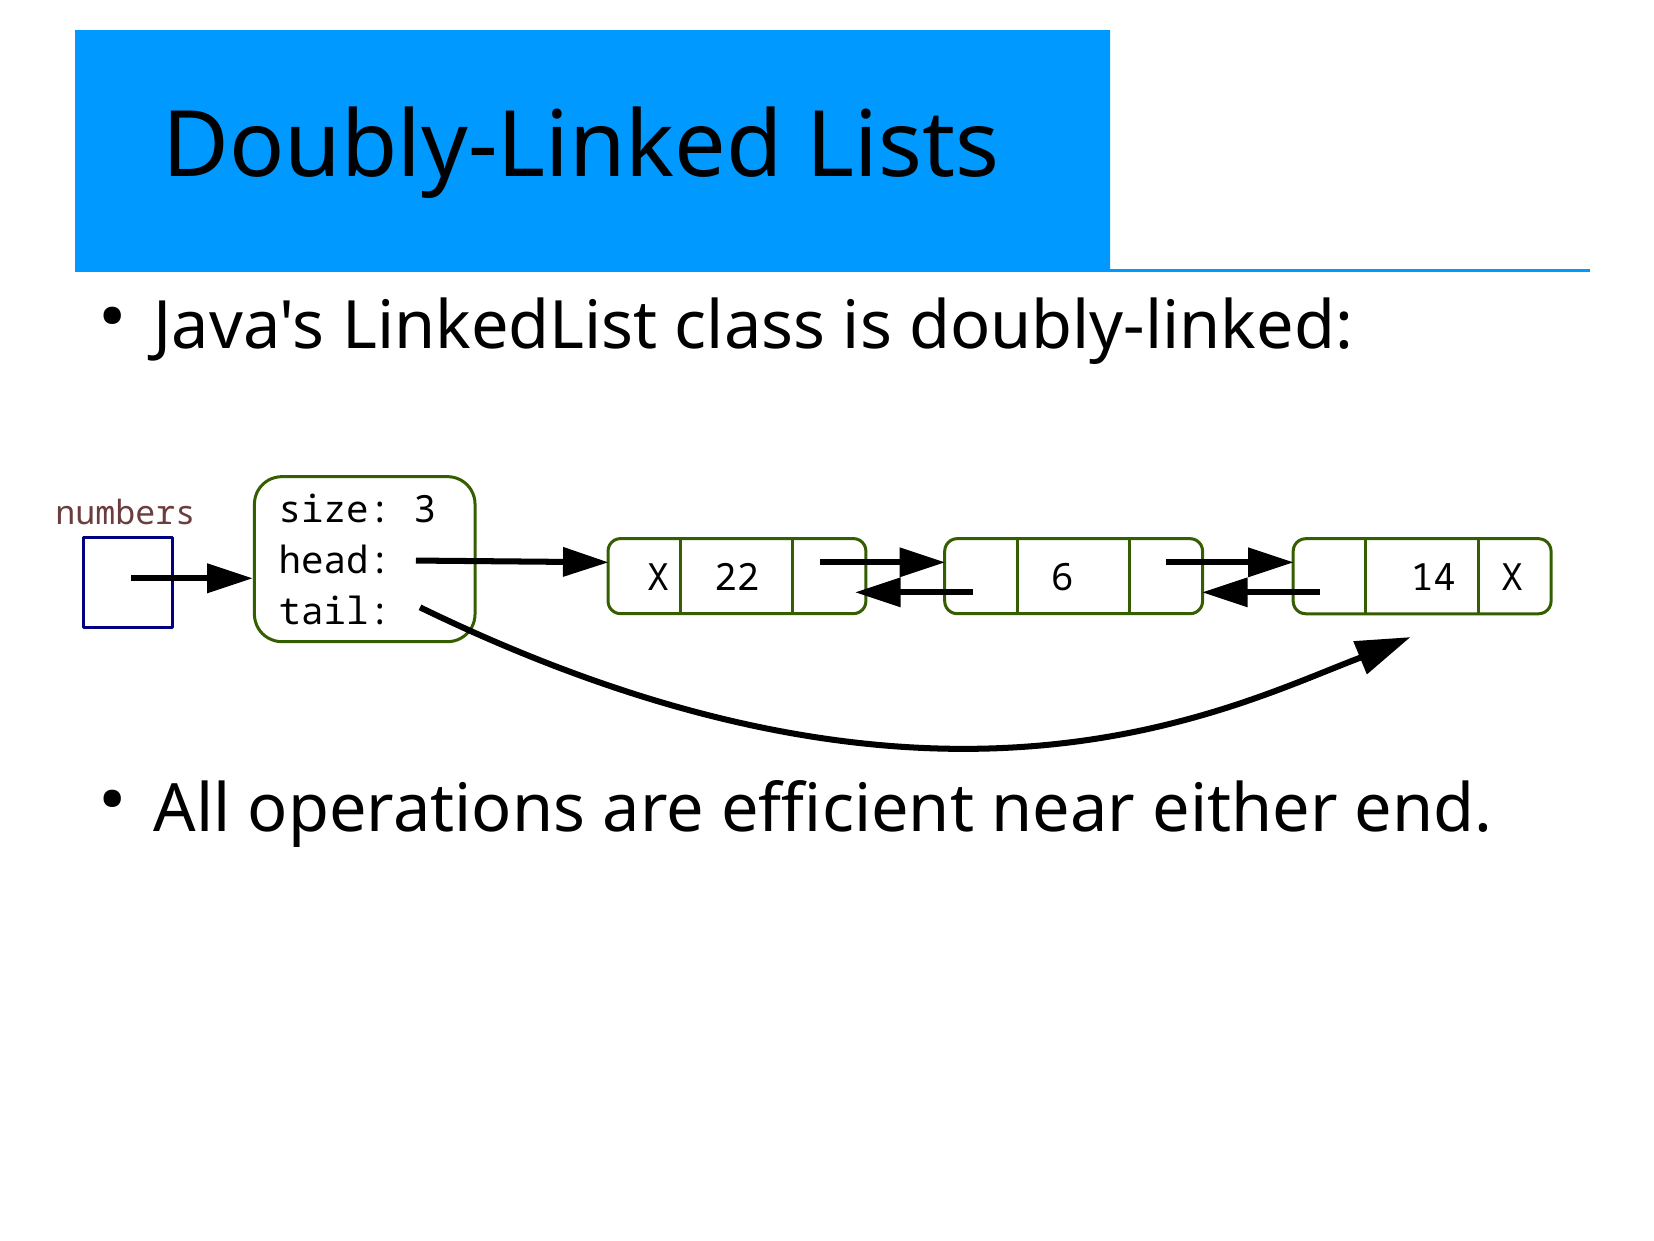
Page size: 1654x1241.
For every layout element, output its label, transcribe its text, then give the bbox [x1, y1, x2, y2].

text_box numbers [40, 481, 211, 536]
text_box 6 [1131, 538, 1203, 614]
text_box [83, 537, 173, 628]
text_box size: 3 head: tail: [254, 476, 476, 642]
text_box X 22 [608, 538, 681, 614]
text_box X 22 [794, 538, 866, 614]
text_box 14 X [1367, 538, 1479, 614]
text_box X 22 [682, 538, 793, 614]
text_box 6 [1019, 538, 1130, 614]
list Java's LinkedList class is doubly-linked: All operations are efficient near either end. [82, 290, 1571, 1010]
title Doubly-Linked Lists [82, 37, 1081, 245]
text_box 14 X [1293, 538, 1366, 614]
text_box 14 X [1480, 538, 1552, 614]
text_box 6 [944, 538, 1018, 614]
